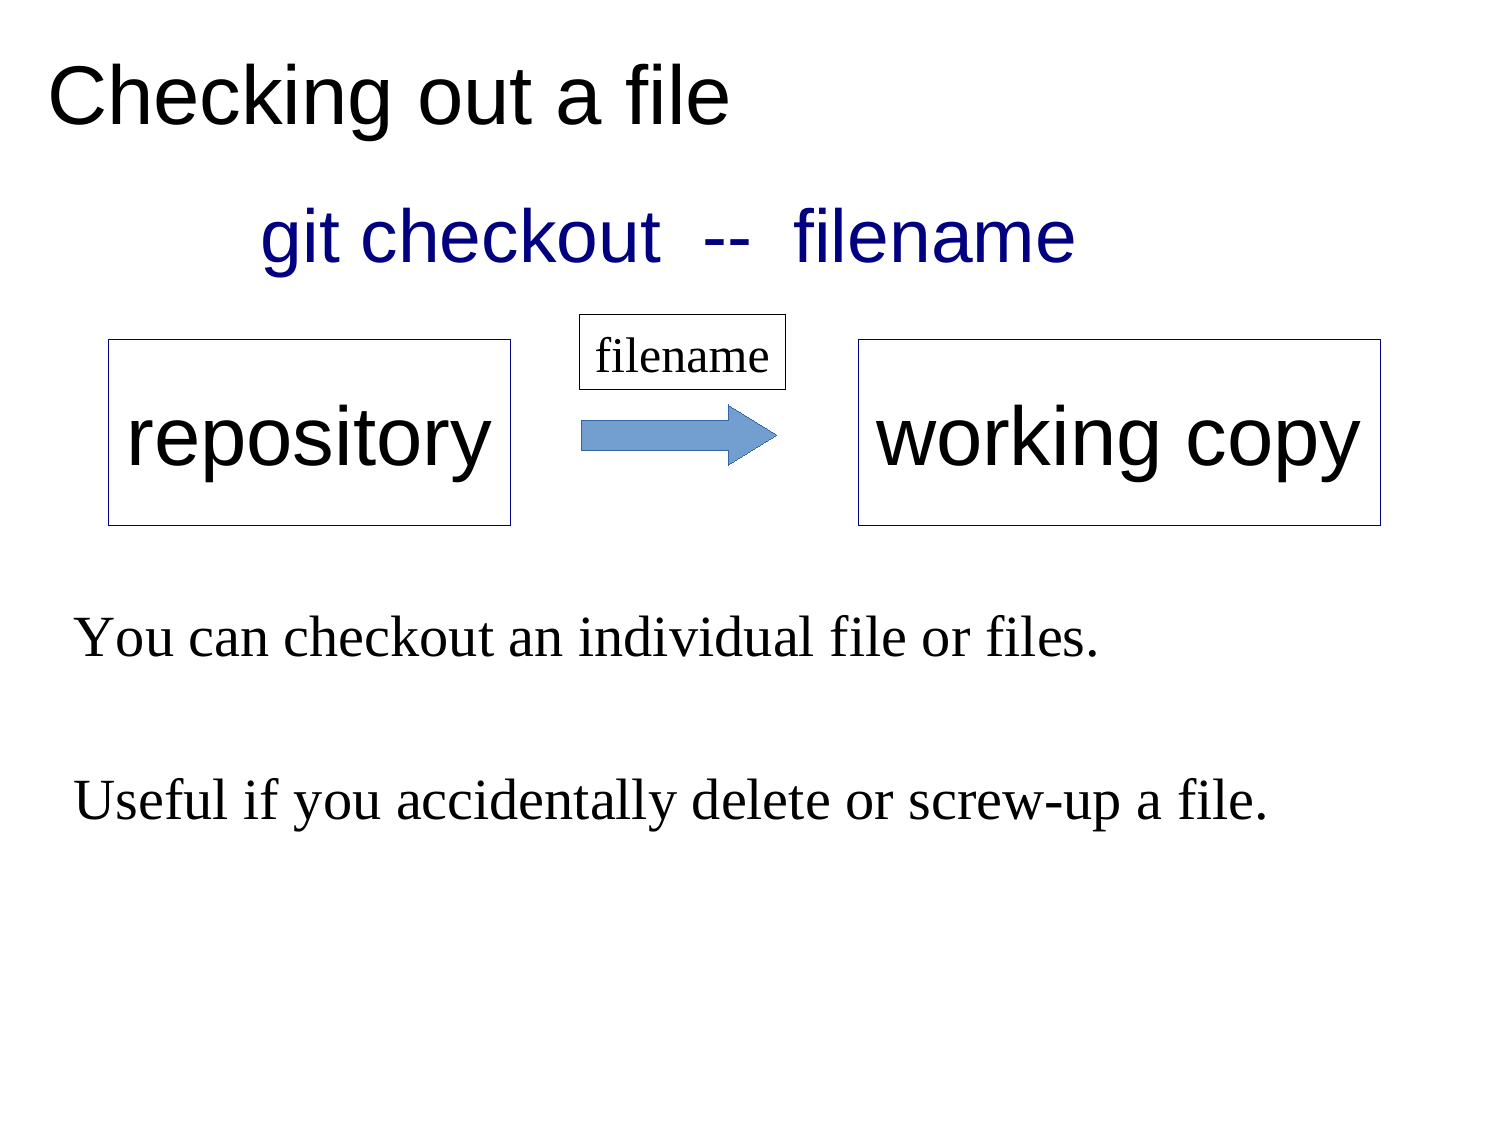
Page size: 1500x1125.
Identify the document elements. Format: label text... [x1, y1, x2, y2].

text_box git checkout -- filename [246, 179, 1135, 285]
title Checking out a file [47, 43, 1441, 144]
text_box [581, 404, 777, 466]
text_box filename [579, 314, 786, 390]
text_box working copy [858, 339, 1381, 526]
text_box repository [108, 339, 511, 526]
text_box You can checkout an individual file or files. Useful if you accidentally delete or screw-up a file. [59, 590, 1453, 786]
